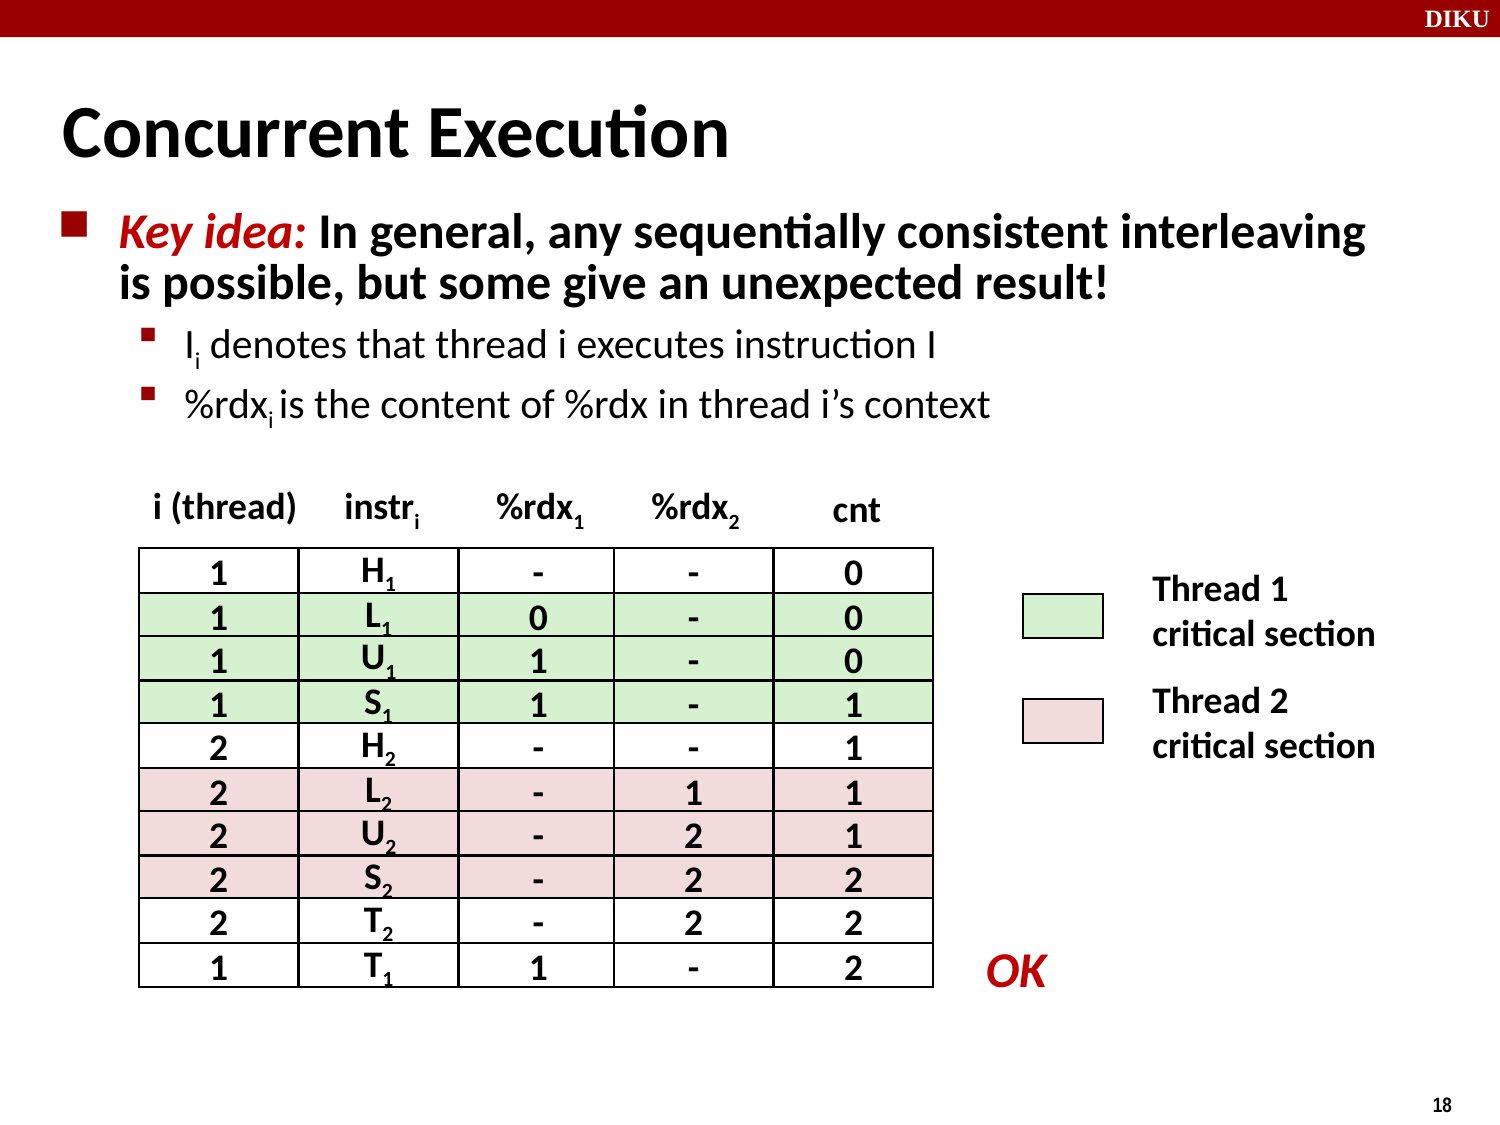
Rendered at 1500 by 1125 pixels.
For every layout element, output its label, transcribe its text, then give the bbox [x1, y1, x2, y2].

text_box U2 [299, 810, 458, 855]
text_box - [613, 592, 774, 635]
text_box 0 [774, 592, 934, 635]
text_box OK [971, 930, 1062, 1005]
text_box 1 [138, 548, 299, 592]
text_box 1 [458, 635, 613, 680]
text_box 2 [613, 898, 774, 942]
text_box 0 [458, 592, 613, 635]
text_box 1 [138, 635, 299, 680]
text_box Thread 1 critical section [1137, 556, 1400, 662]
text_box [1023, 593, 1104, 639]
text_box - [458, 767, 613, 810]
text_box Key idea: In general, any sequentially consistent interleaving is possible, but some give an unexpected result! Ii denotes that thread i executes instruction I %rdxi is the content of %rdx in thread i’s context [47, 200, 1411, 439]
text_box - [613, 723, 774, 767]
text_box - [613, 680, 774, 723]
text_box - [458, 723, 613, 767]
text_box T2 [299, 898, 458, 942]
text_box [1023, 698, 1104, 743]
text_box i (thread) [138, 475, 313, 535]
text_box Concurrent Execution [48, 80, 1134, 175]
text_box 2 [774, 855, 934, 898]
text_box - [458, 855, 613, 898]
text_box L1 [299, 592, 458, 635]
text_box 2 [138, 723, 299, 767]
text_box 1 [138, 592, 299, 635]
text_box H2 [299, 723, 458, 767]
text_box 1 [613, 767, 774, 810]
text_box S1 [299, 680, 458, 723]
text_box 2 [138, 855, 299, 898]
text_box - [458, 548, 613, 592]
text_box %rdx1 [481, 474, 600, 541]
text_box - [458, 810, 613, 855]
text_box 1 [774, 723, 934, 767]
text_box 0 [774, 548, 934, 592]
text_box %rdx2 [636, 474, 755, 541]
text_box - [613, 635, 774, 680]
text_box 1 [774, 810, 934, 855]
text_box 1 [458, 942, 613, 988]
text_box 2 [613, 855, 774, 898]
text_box cnt [817, 477, 896, 538]
text_box 0 [774, 635, 934, 680]
text_box 1 [138, 680, 299, 723]
text_box 1 [774, 680, 934, 723]
text_box U1 [299, 635, 458, 680]
text_box L2 [299, 767, 458, 810]
text_box 1 [138, 942, 299, 988]
text_box T1 [299, 942, 458, 988]
text_box 2 [138, 767, 299, 810]
text_box 2 [138, 898, 299, 942]
text_box 1 [774, 767, 934, 810]
text_box instri [329, 474, 435, 541]
text_box S2 [299, 855, 458, 898]
text_box Thread 2 critical section [1137, 668, 1400, 774]
text_box 2 [774, 898, 934, 942]
text_box 2 [613, 810, 774, 855]
text_box 2 [774, 942, 934, 988]
text_box 1 [458, 680, 613, 723]
text_box - [613, 942, 774, 988]
text_box 2 [138, 810, 299, 855]
text_box - [613, 548, 774, 592]
text_box - [458, 898, 613, 942]
text_box H1 [299, 548, 458, 592]
